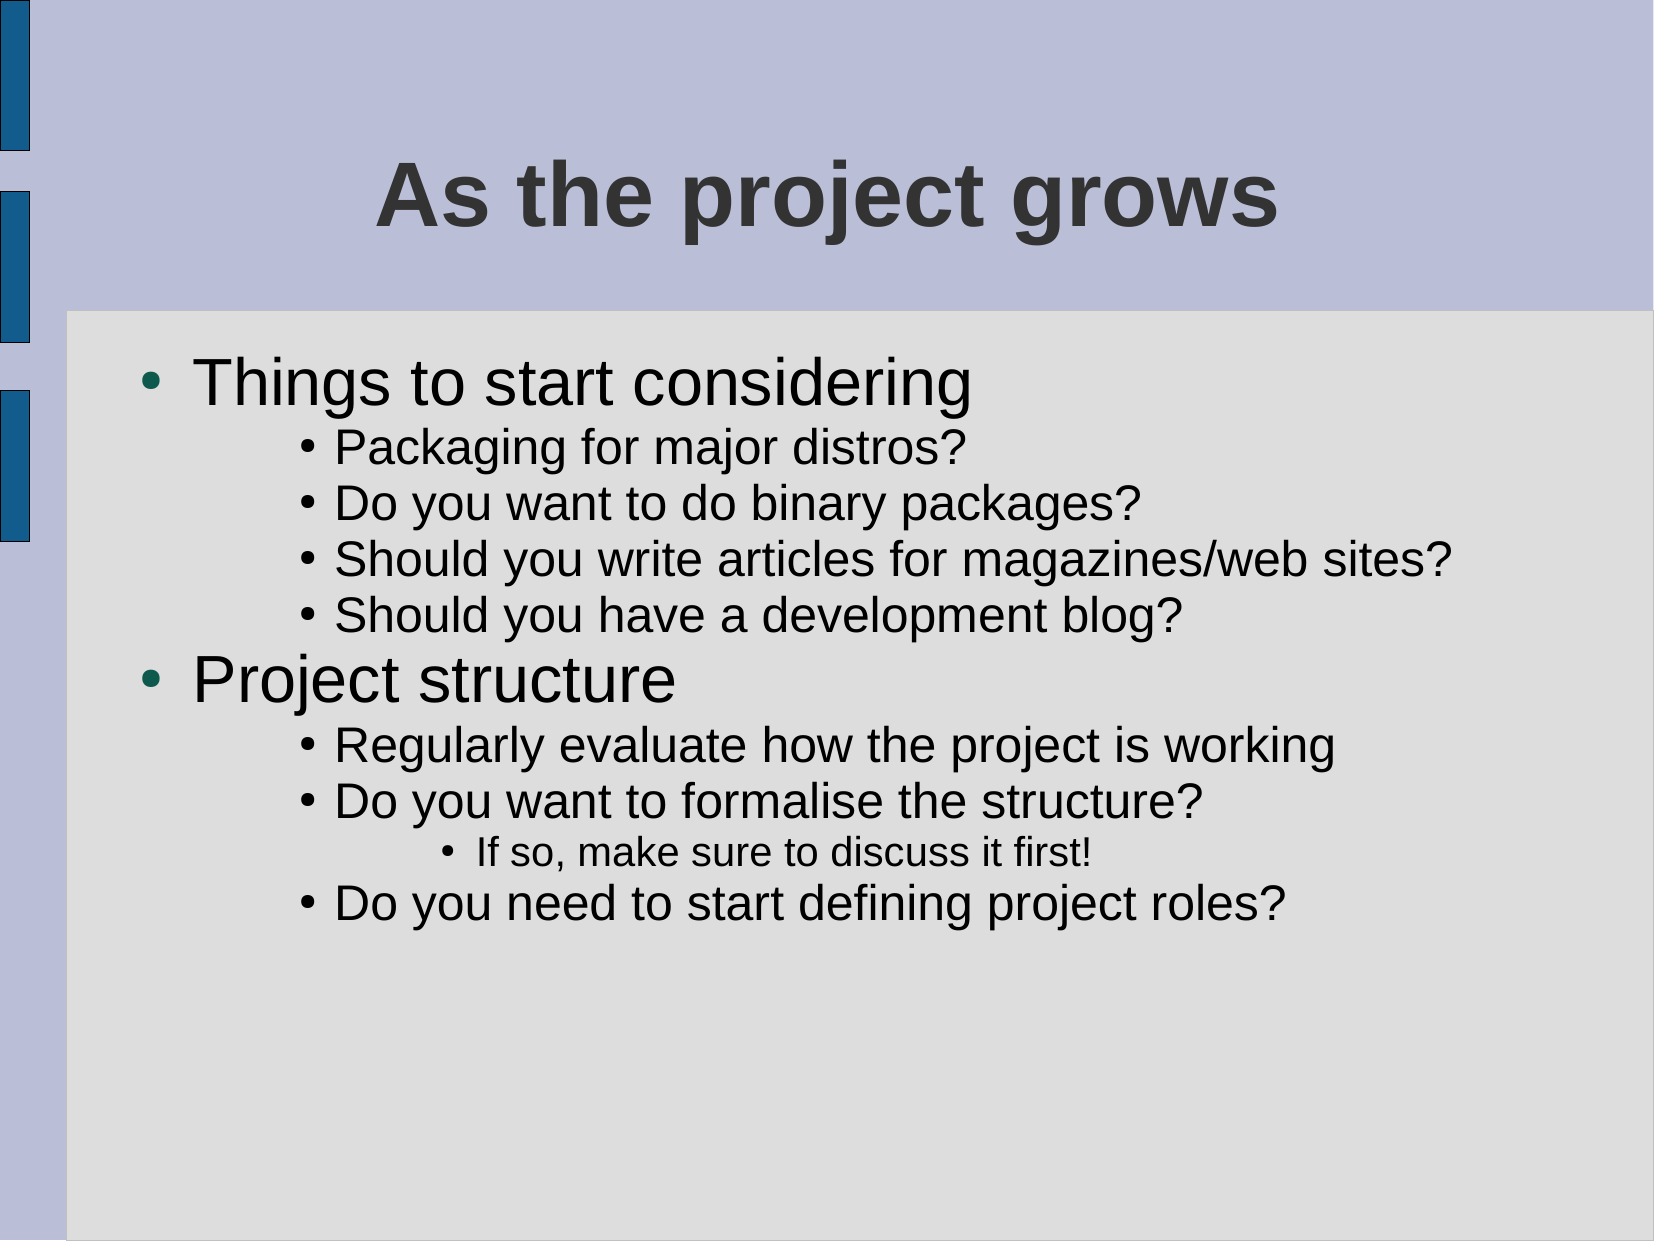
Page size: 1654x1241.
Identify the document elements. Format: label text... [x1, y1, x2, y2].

title As the project grows [121, 98, 1534, 291]
list Things to start considering Packaging for major distros? Do you want to do binary packages? Should you write articles for magazines/web sites? Should you have a development blog? Project structure Regularly evaluate how the project is working Do you want to formalise the structure? If so, make sure to discuss it first! Do you need to start defining project roles? [121, 344, 1534, 1112]
